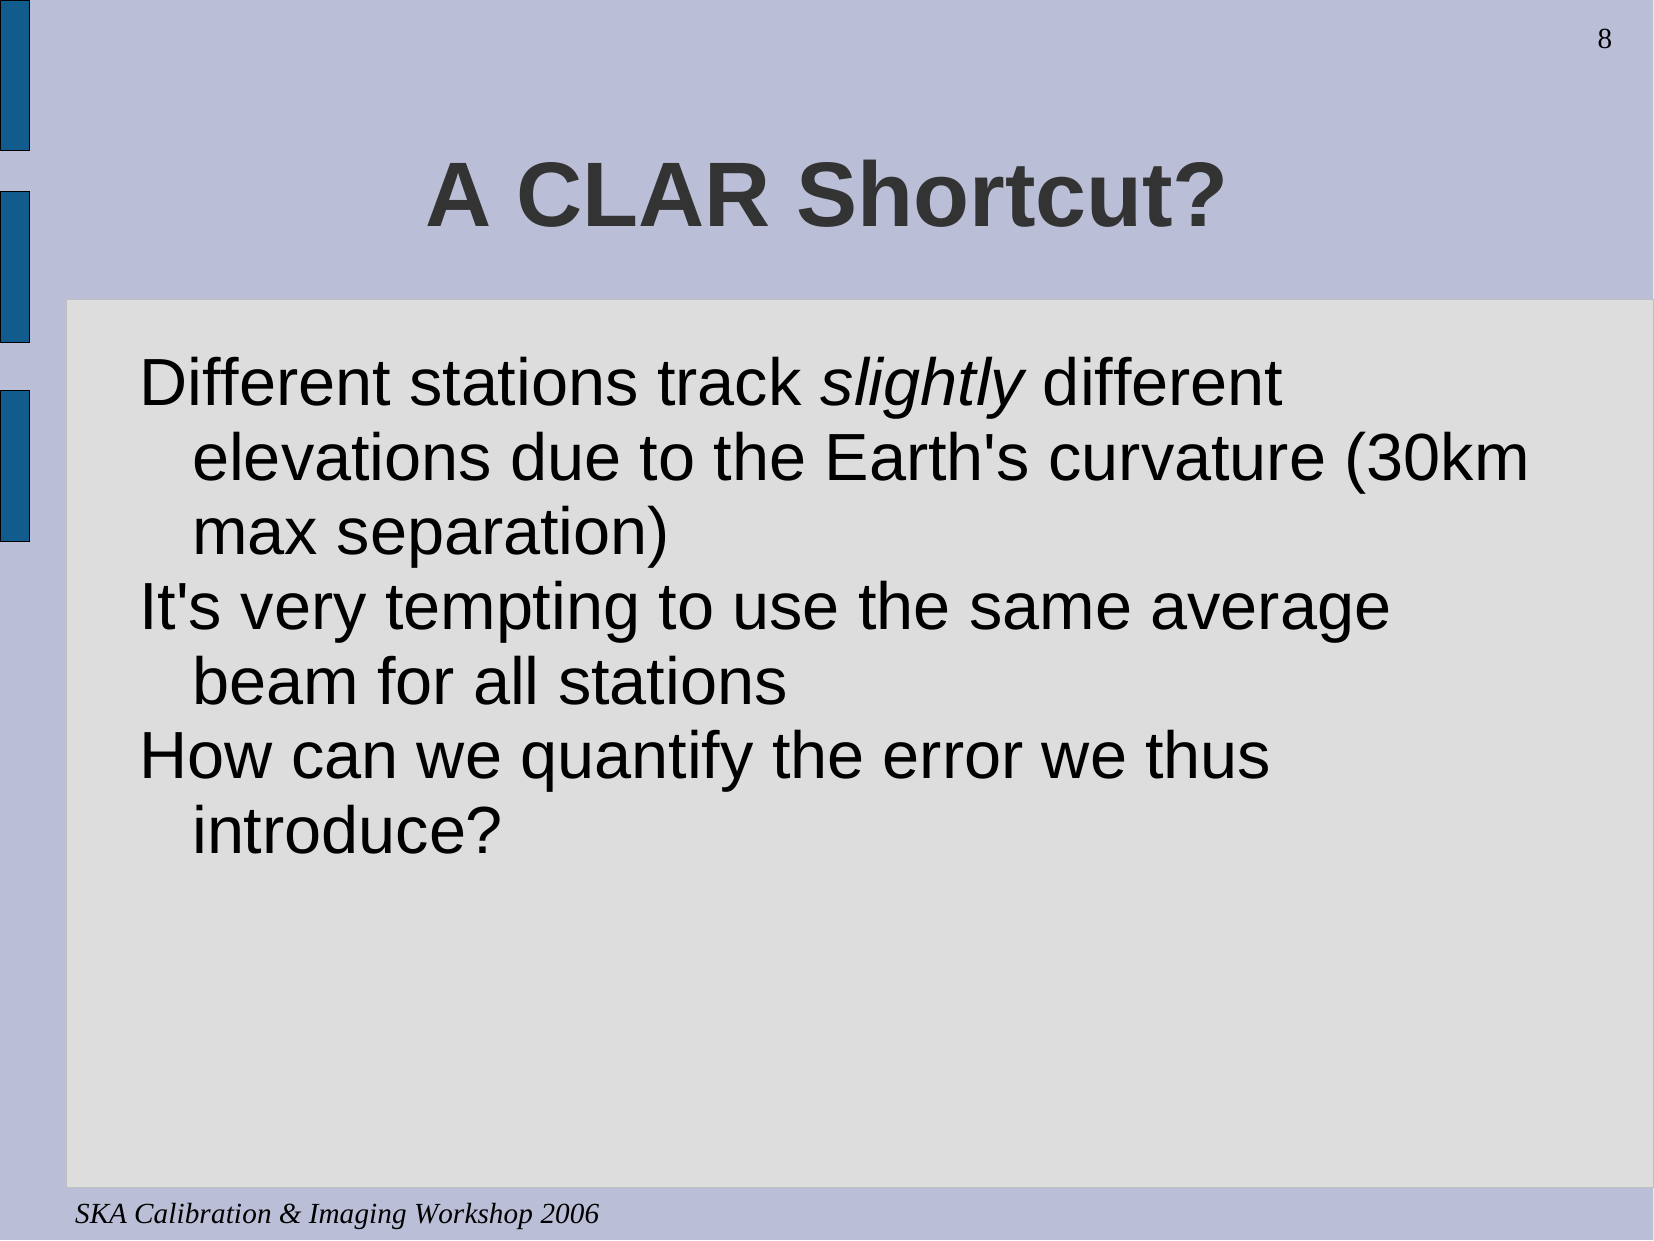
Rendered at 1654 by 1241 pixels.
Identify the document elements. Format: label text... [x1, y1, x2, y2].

title A CLAR Shortcut? [121, 91, 1534, 299]
list Different stations track slightly different elevations due to the Earth's curvature (30km max separation) It's very tempting to use the same average beam for all stations How can we quantify the error we thus introduce? [121, 344, 1534, 1127]
